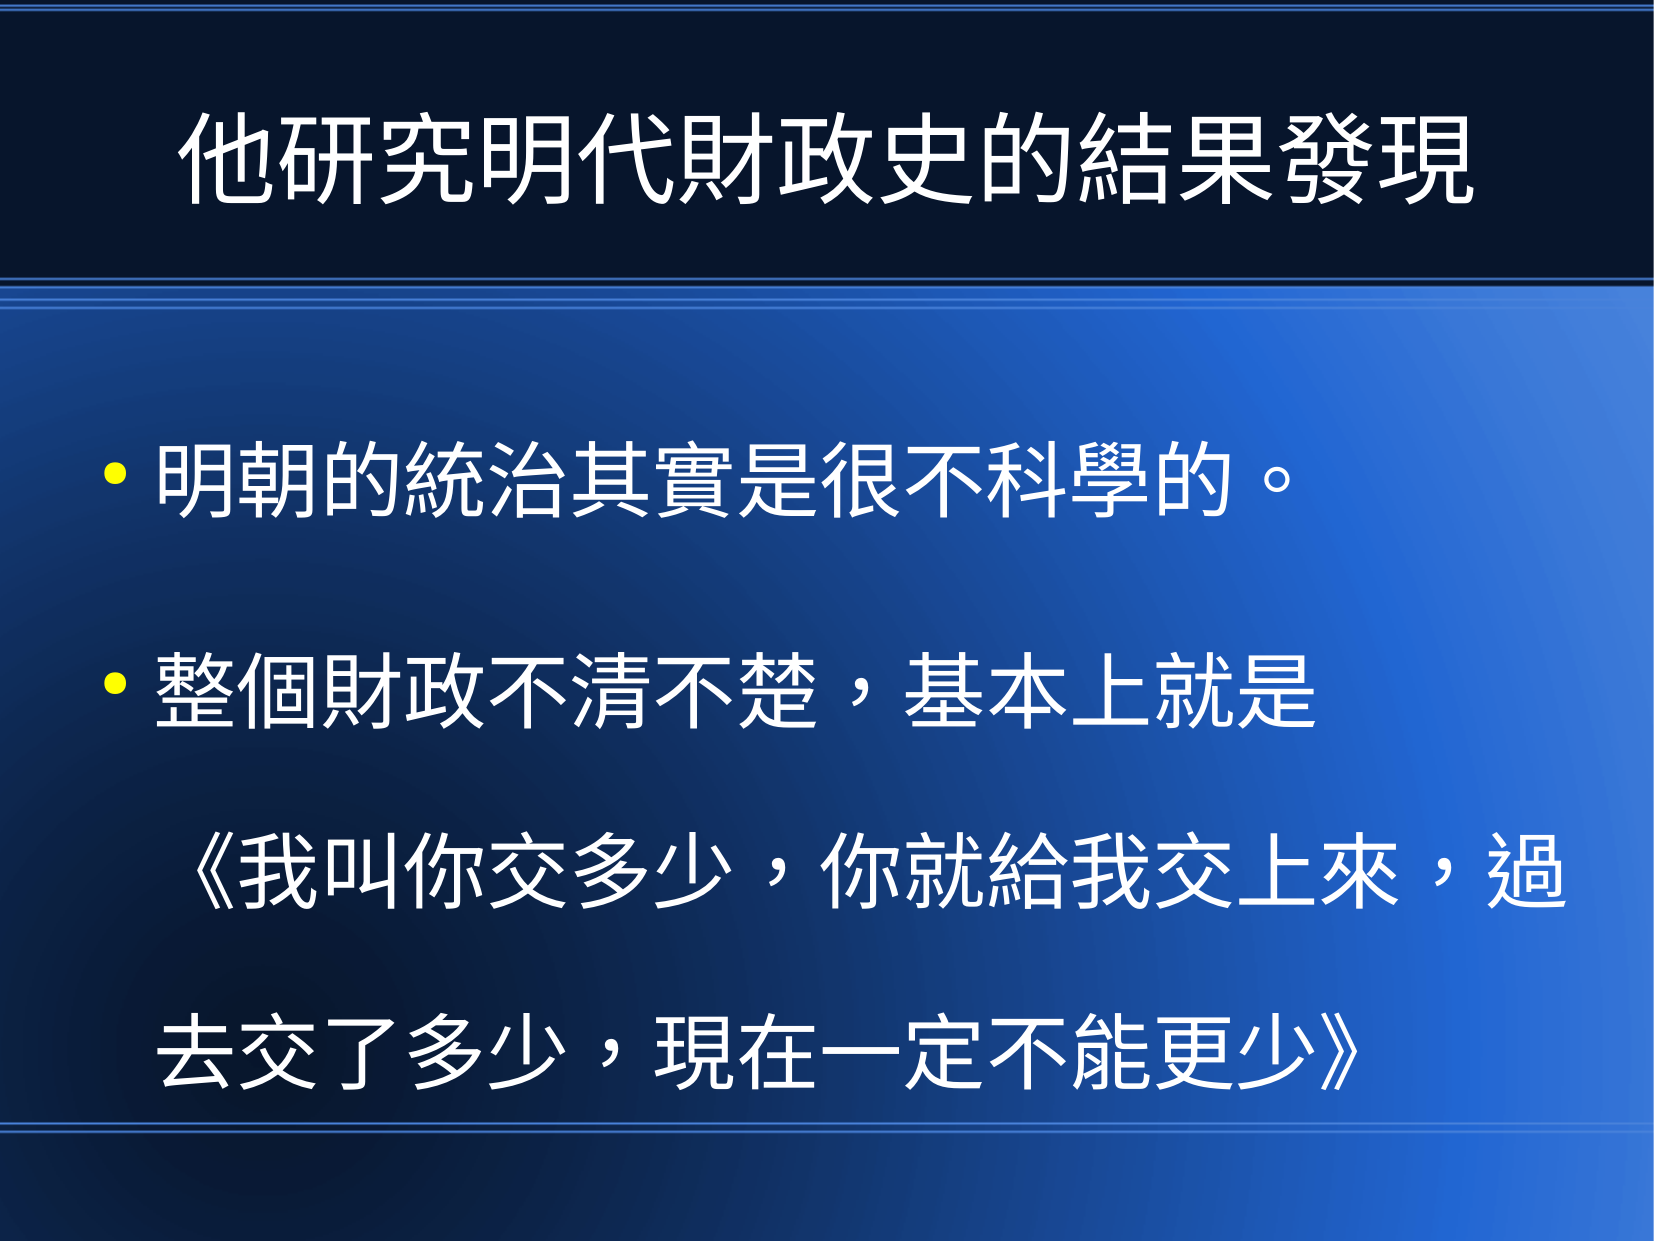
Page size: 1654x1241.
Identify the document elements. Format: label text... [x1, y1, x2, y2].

title 他研究明代財政史的結果發現 [82, 49, 1571, 257]
list 明朝的統治其實是很不科學的。 整個財政不清不楚，基本上就是 《我叫你交多少，你就給我交上來，過去交了多少，現在一定不能更少》 [82, 355, 1571, 1241]
picture [0, 0, 1654, 1241]
